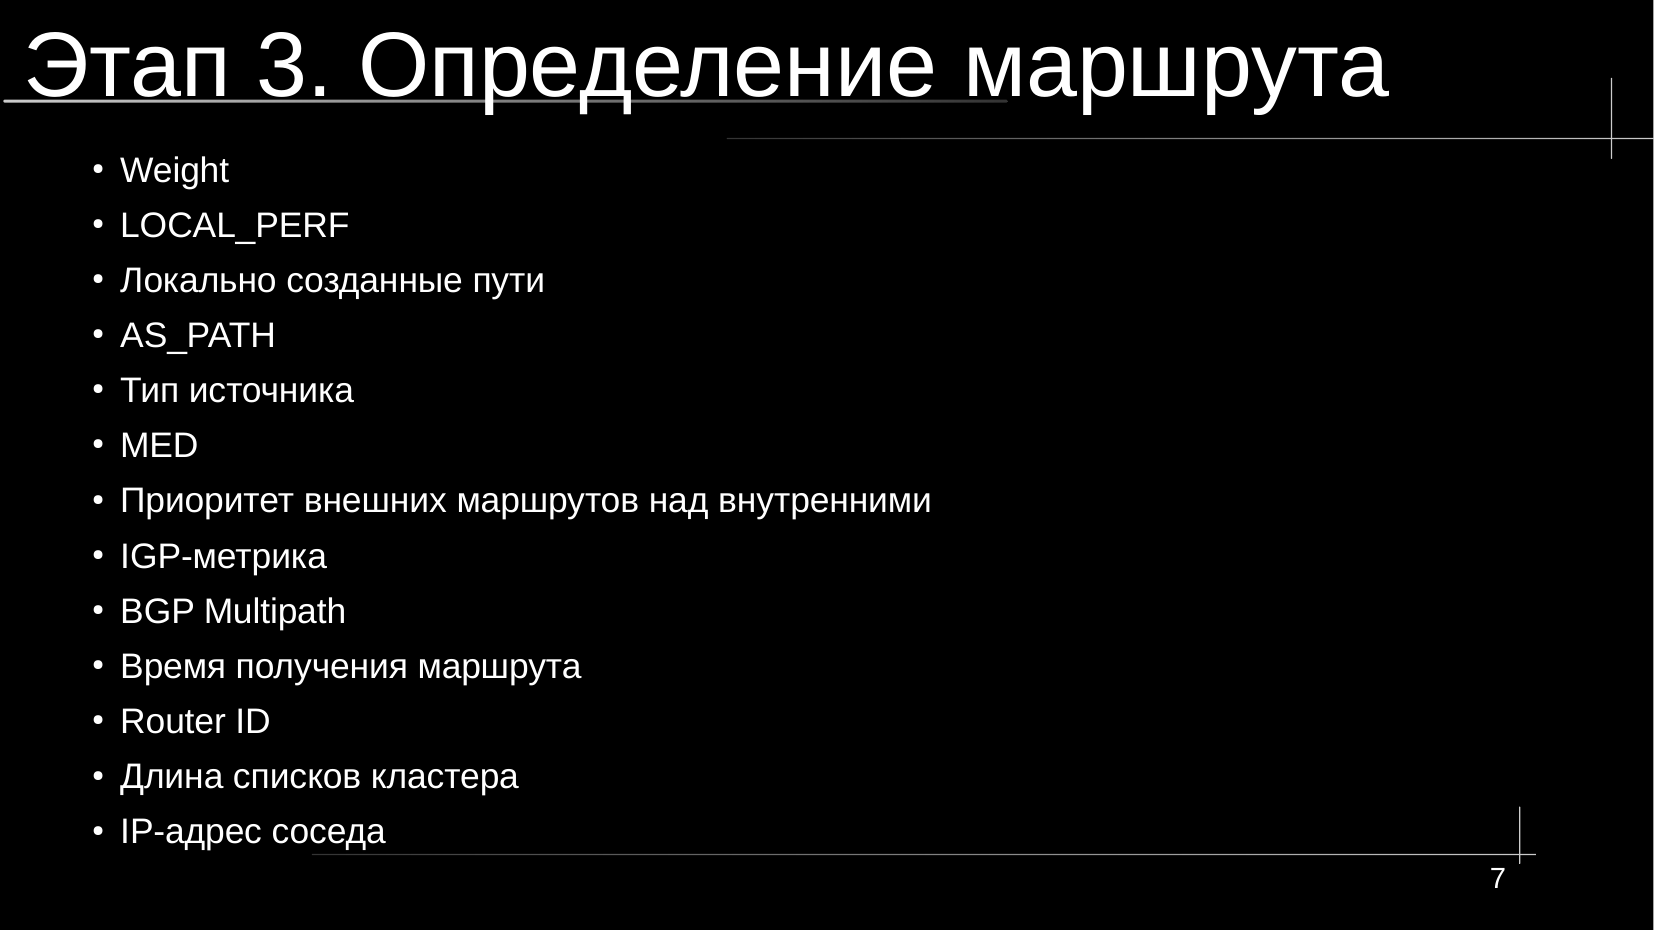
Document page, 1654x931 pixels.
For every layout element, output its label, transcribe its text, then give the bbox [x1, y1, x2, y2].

title Этап 3. Определение маршрута [23, 2, 1589, 128]
list Weight LOCAL_PERF Локально созданные пути AS_PATH Тип источника MED Приоритет внешних маршрутов над внутренними IGP-метрика BGP Multipath Время получения маршрута Router ID Длина списков кластера IP-адрес соседа [82, 150, 1571, 863]
